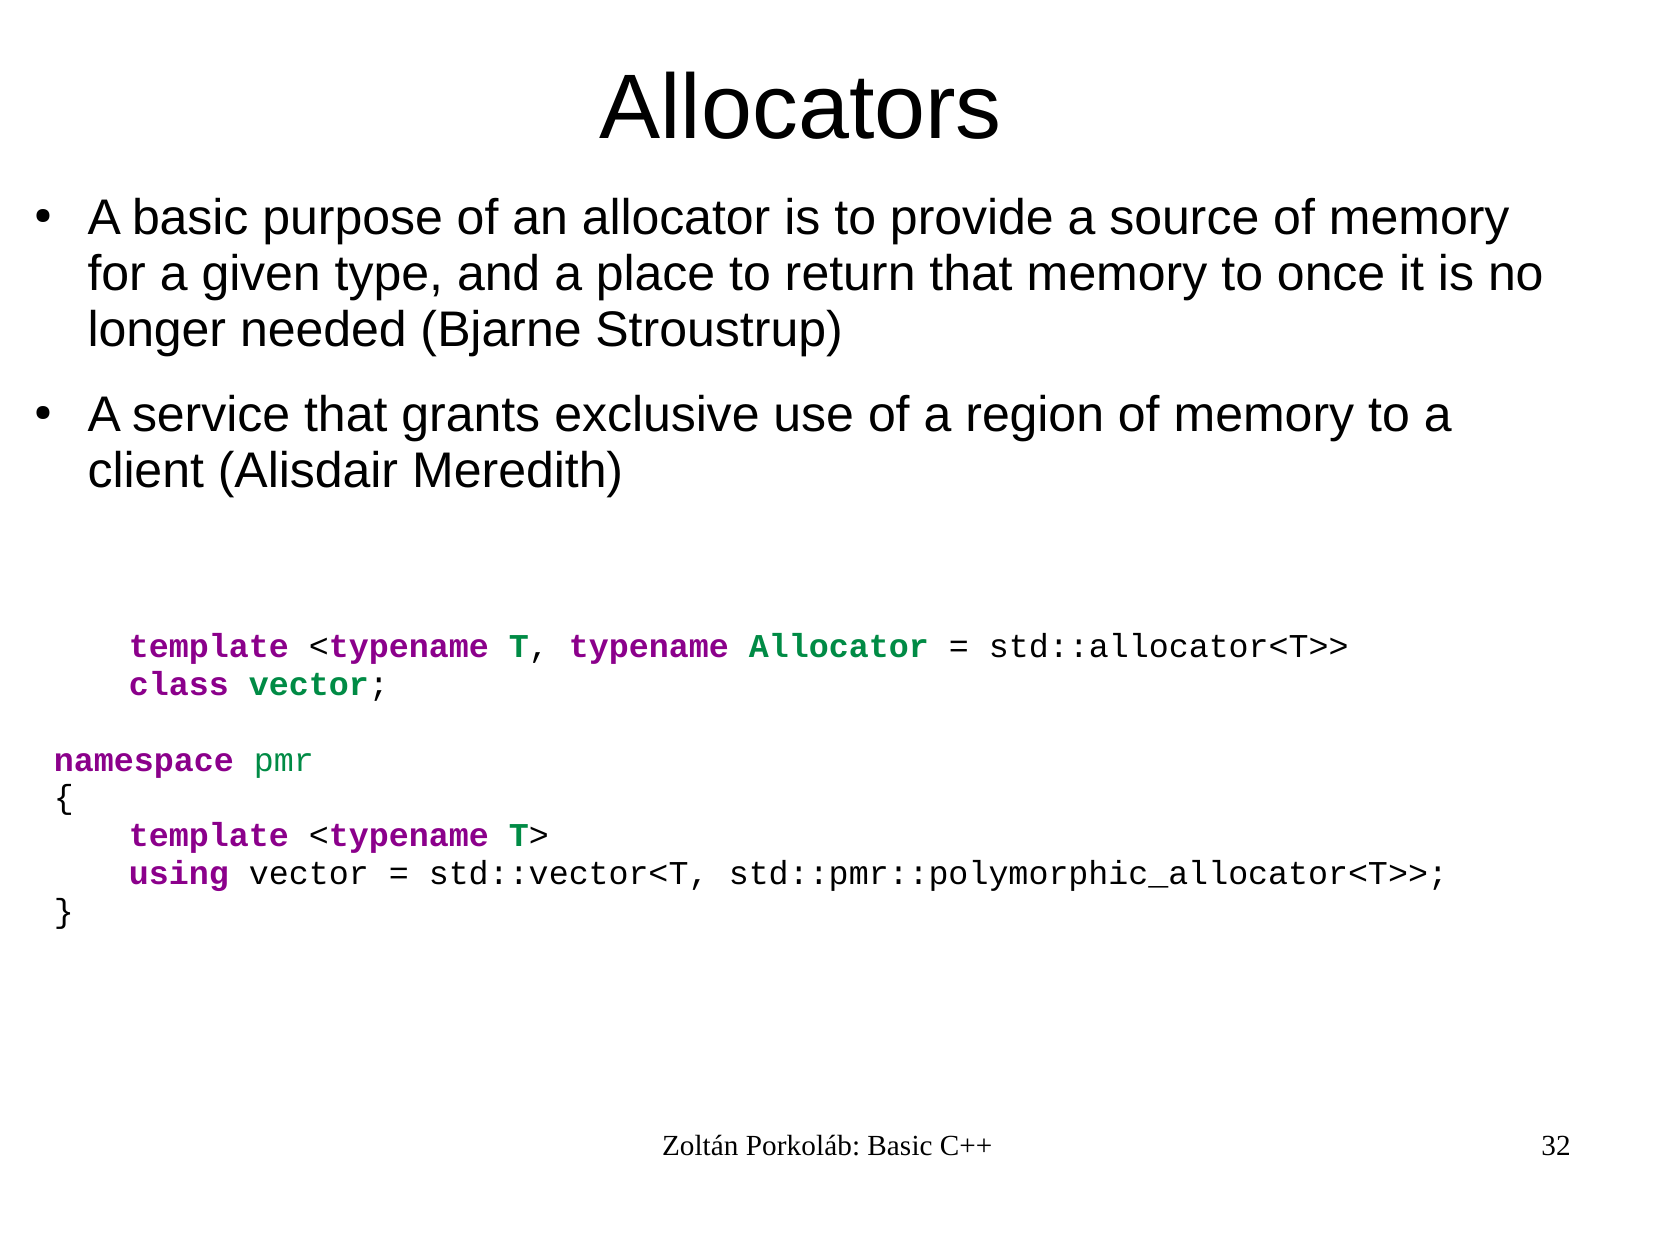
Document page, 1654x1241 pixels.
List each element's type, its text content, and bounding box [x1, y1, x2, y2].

list A basic purpose of an allocator is to provide a source of memory for a given type, and a place to return that memory to once it is no longer needed (Bjarne Stroustrup) A service that grants exclusive use of a region of memory to a client (Alisdair Meredith) [16, 108, 1577, 679]
text_box template <typename T, typename Allocator = std::allocator<T>> class vector; namespace pmr { template <typename T> using vector = std::vector<T, std::pmr::polymorphic_allocator<T>>; } [39, 585, 1621, 1241]
title Allocators [56, 2, 1546, 108]
